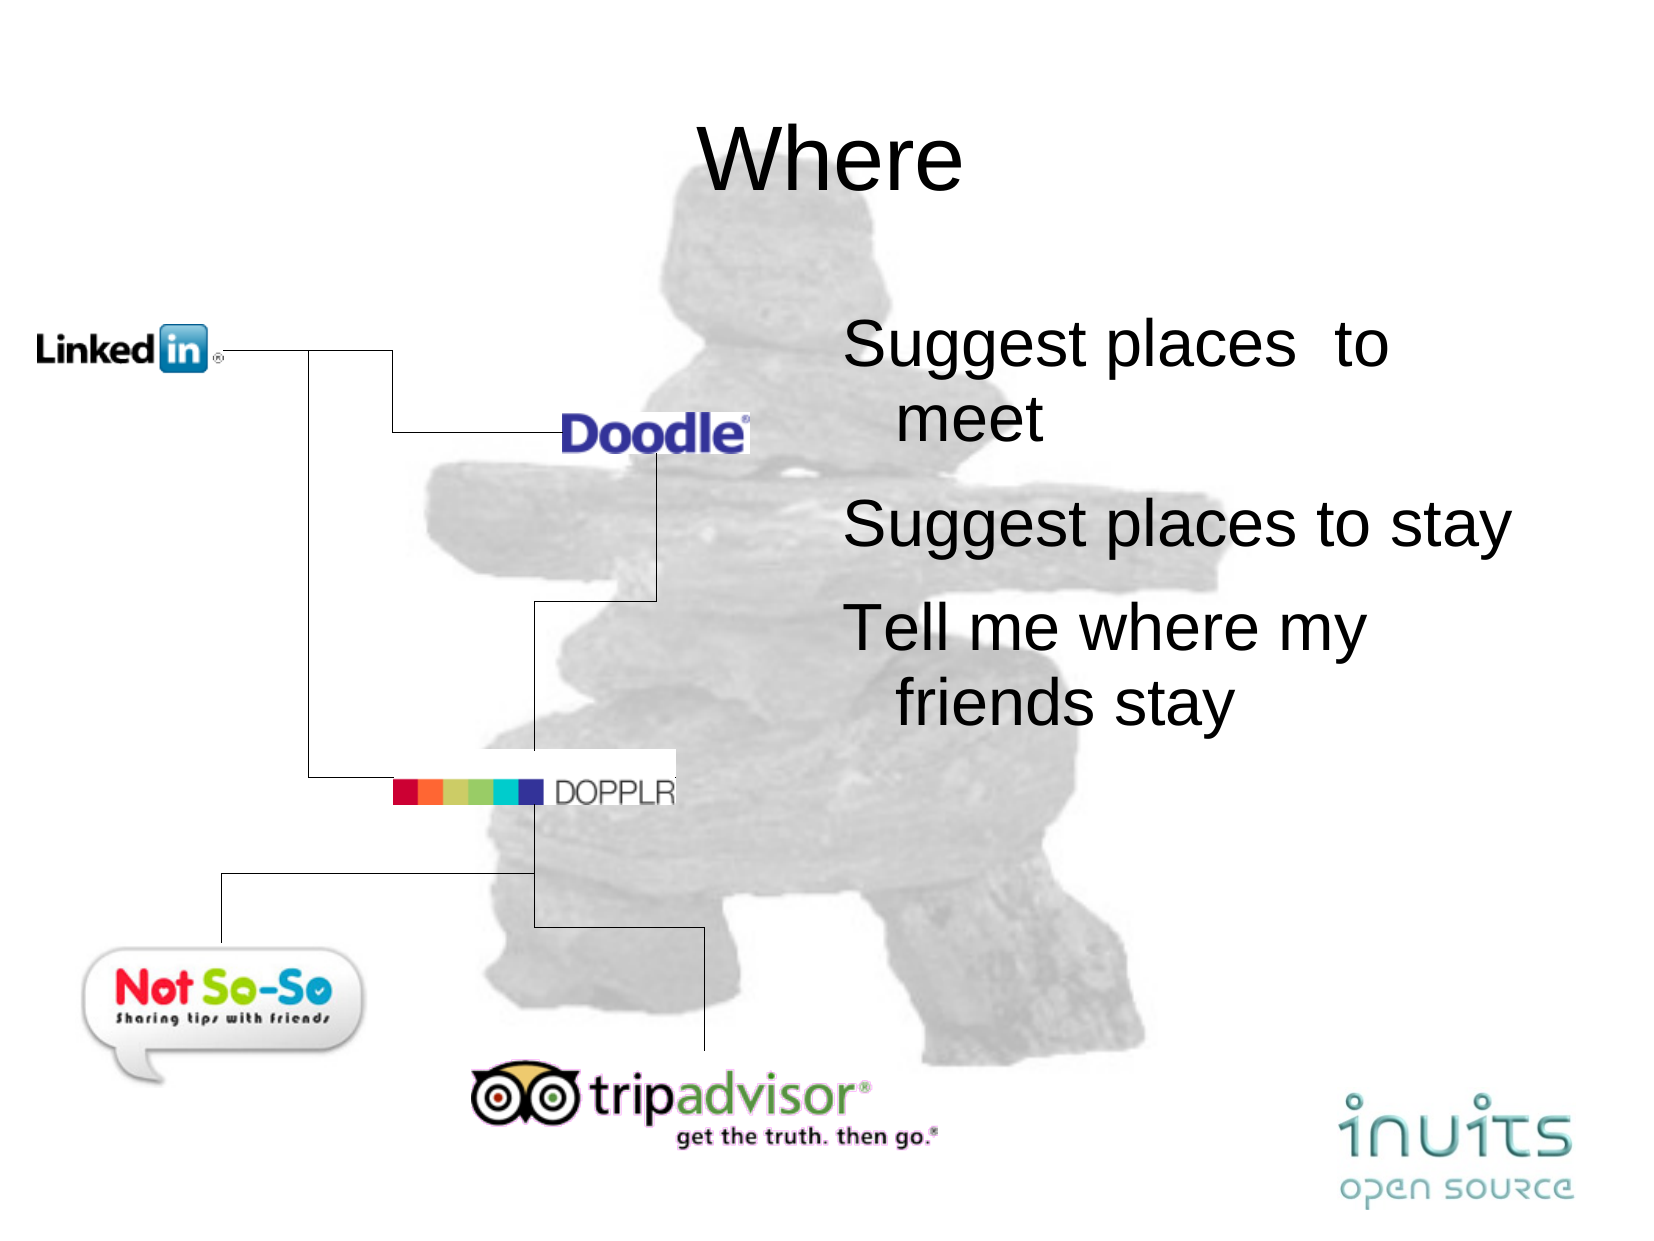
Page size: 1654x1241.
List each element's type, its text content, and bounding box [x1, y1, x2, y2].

title Where [86, 55, 1576, 263]
picture [75, 263, 1298, 1177]
picture [1337, 1087, 1576, 1210]
list Suggest places to meet Suggest places to stay Tell me where my friends stay [825, 306, 1552, 1126]
picture [37, 324, 224, 376]
